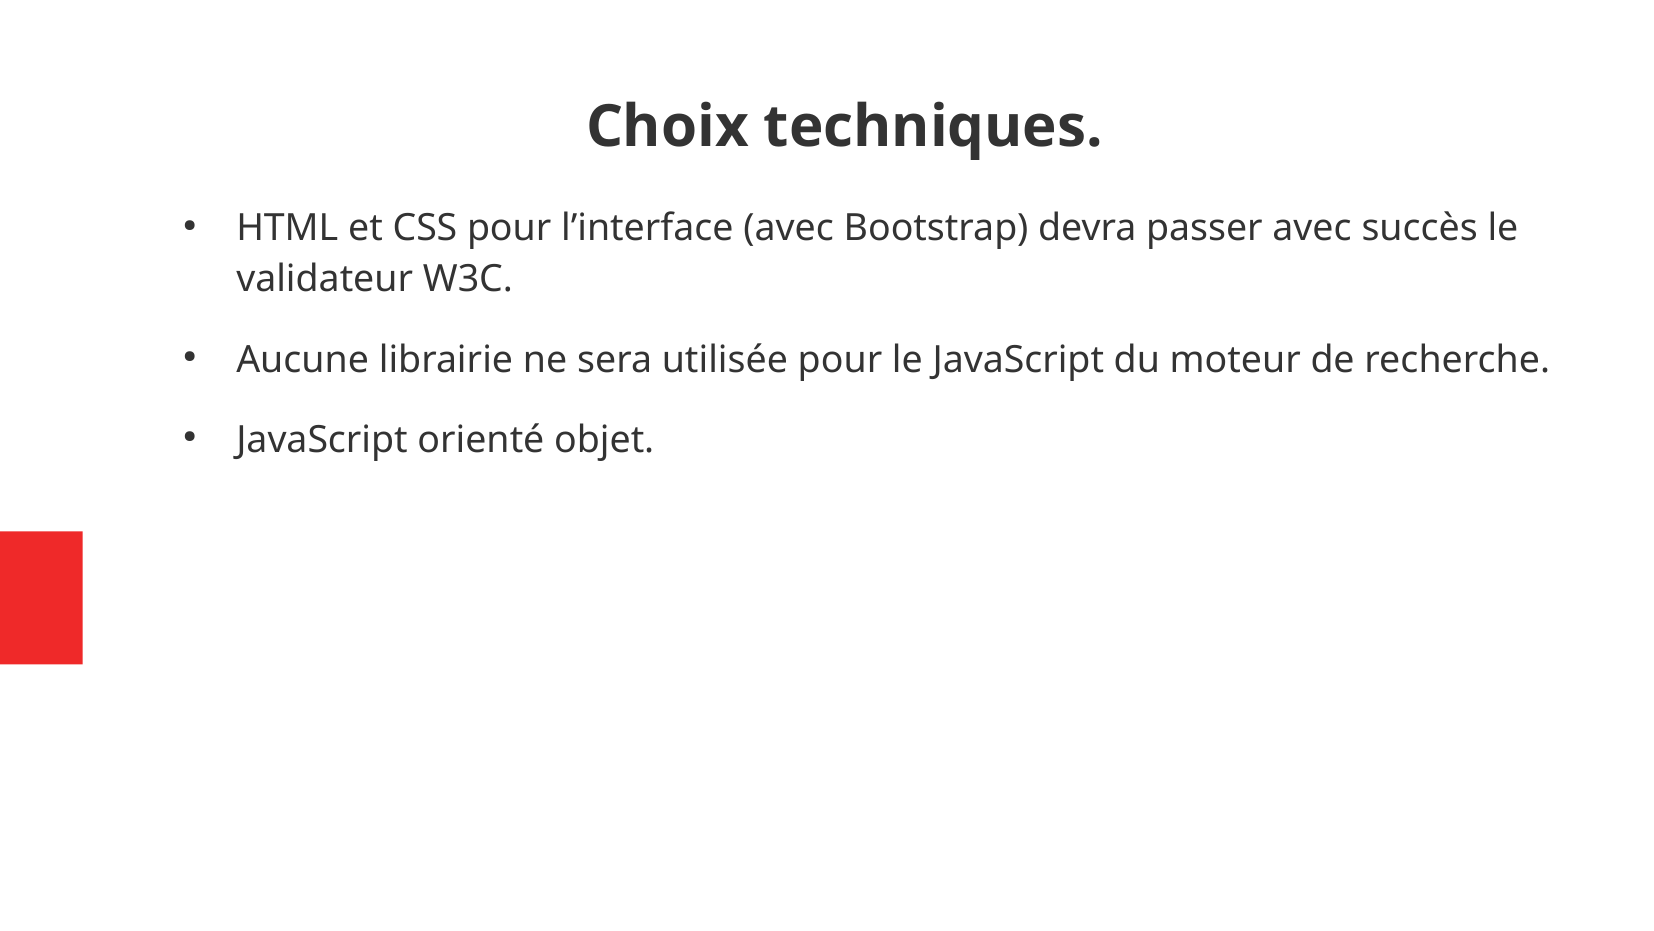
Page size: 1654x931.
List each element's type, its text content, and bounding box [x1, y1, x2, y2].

title Choix techniques. [141, 35, 1548, 213]
list HTML et CSS pour l’interface (avec Bootstrap) devra passer avec succès le validateur W3C. Aucune librairie ne sera utilisée pour le JavaScript du moteur de recherche. JavaScript orienté objet. [165, 200, 1571, 804]
